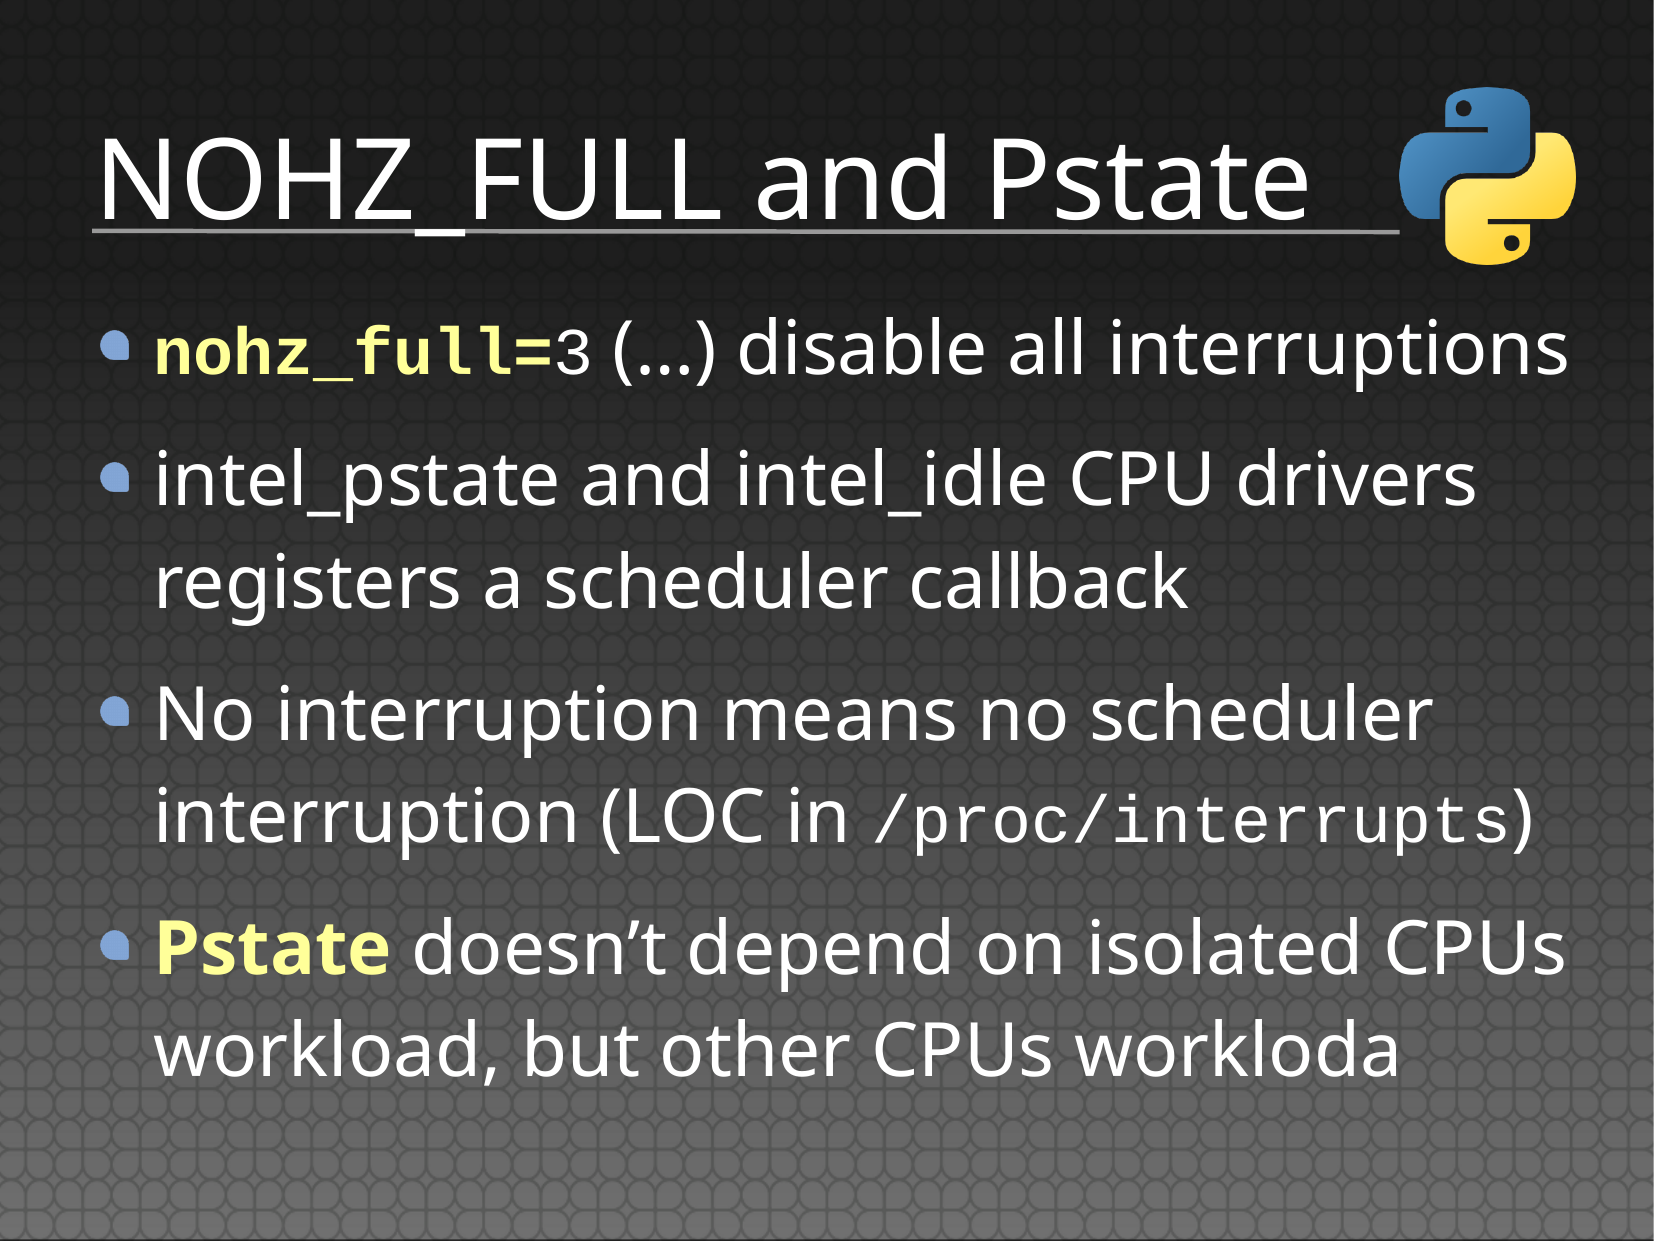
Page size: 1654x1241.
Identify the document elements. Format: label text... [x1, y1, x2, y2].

list nohz_full=3 (…) disable all interruptions intel_pstate and intel_idle CPU drivers registers a scheduler callback No interruption means no scheduler interruption (LOC in /proc/interrupts) Pstate doesn’t depend on isolated CPUs workload, but other CPUs workloda [82, 293, 1571, 1090]
picture [0, 0, 1654, 1241]
title NOHZ_FULL and Pstate [94, 100, 1426, 251]
